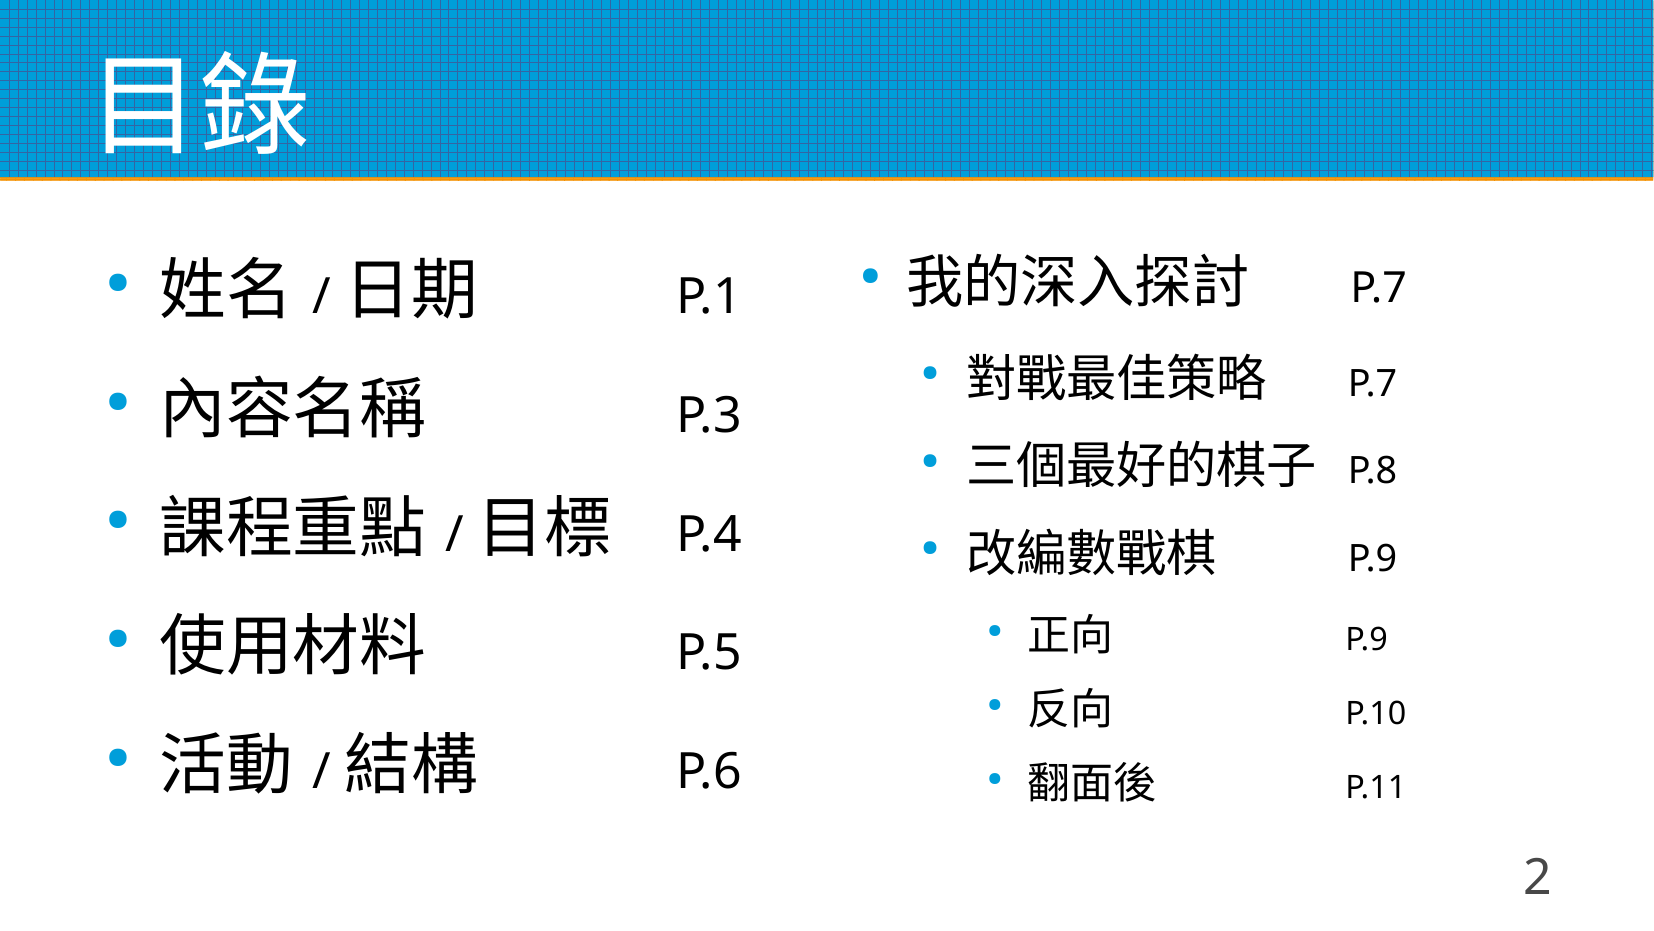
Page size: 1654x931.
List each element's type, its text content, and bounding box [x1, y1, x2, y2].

list 我的深入探討 P.7 對戰最佳策略 P.7 三個最好的棋子 P.8 改編數戰棋 P.9 正向 P.9 反向 P.10 翻面後 P.11 [845, 236, 1566, 813]
title 目錄 [88, 14, 1565, 178]
list 姓名/日期 P.1 內容名稱 P.3 課程重點/目標 P.4 使用材料 P.5 活動/結構 P.6 [88, 236, 809, 813]
